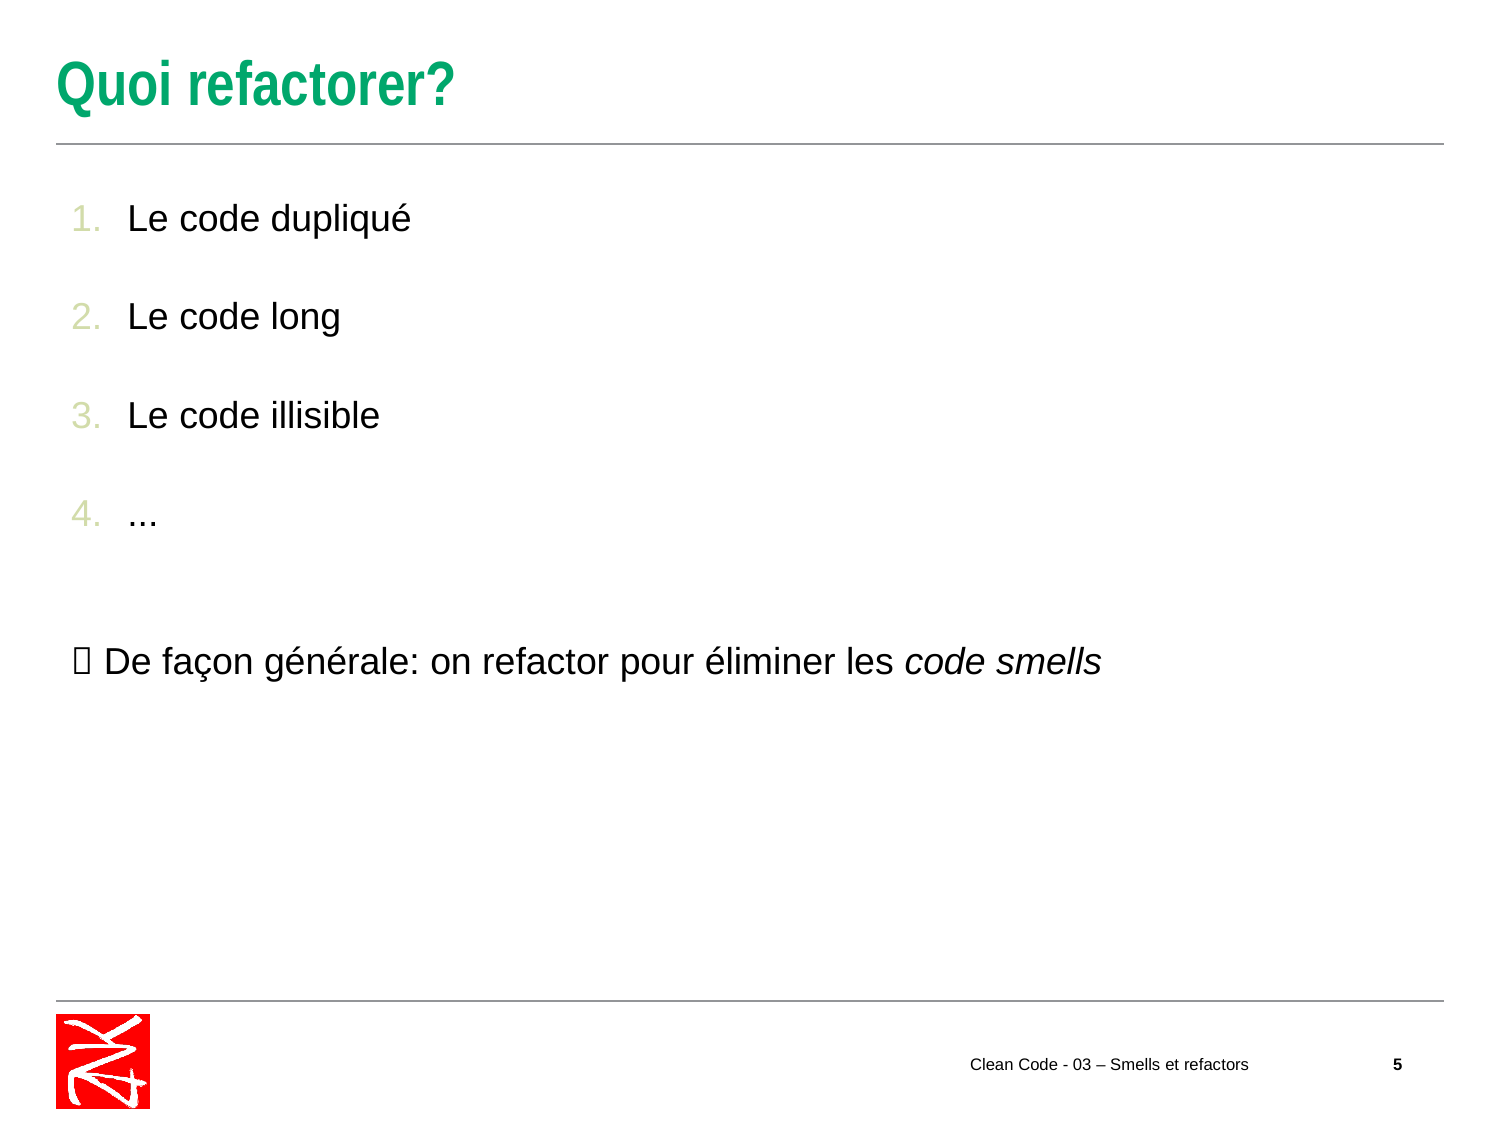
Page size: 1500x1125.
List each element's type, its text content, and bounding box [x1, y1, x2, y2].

text_box Le code dupliqué Le code long Le code illisible ...  De façon générale: on refactor pour éliminer les code smells [56, 186, 1444, 972]
picture [55, 1014, 151, 1109]
slide_number <number> [1372, 1049, 1403, 1079]
title Quoi refactorer? [56, 18, 1444, 142]
footer Clean Code - 03 – Smells et refactors [919, 1049, 1250, 1079]
